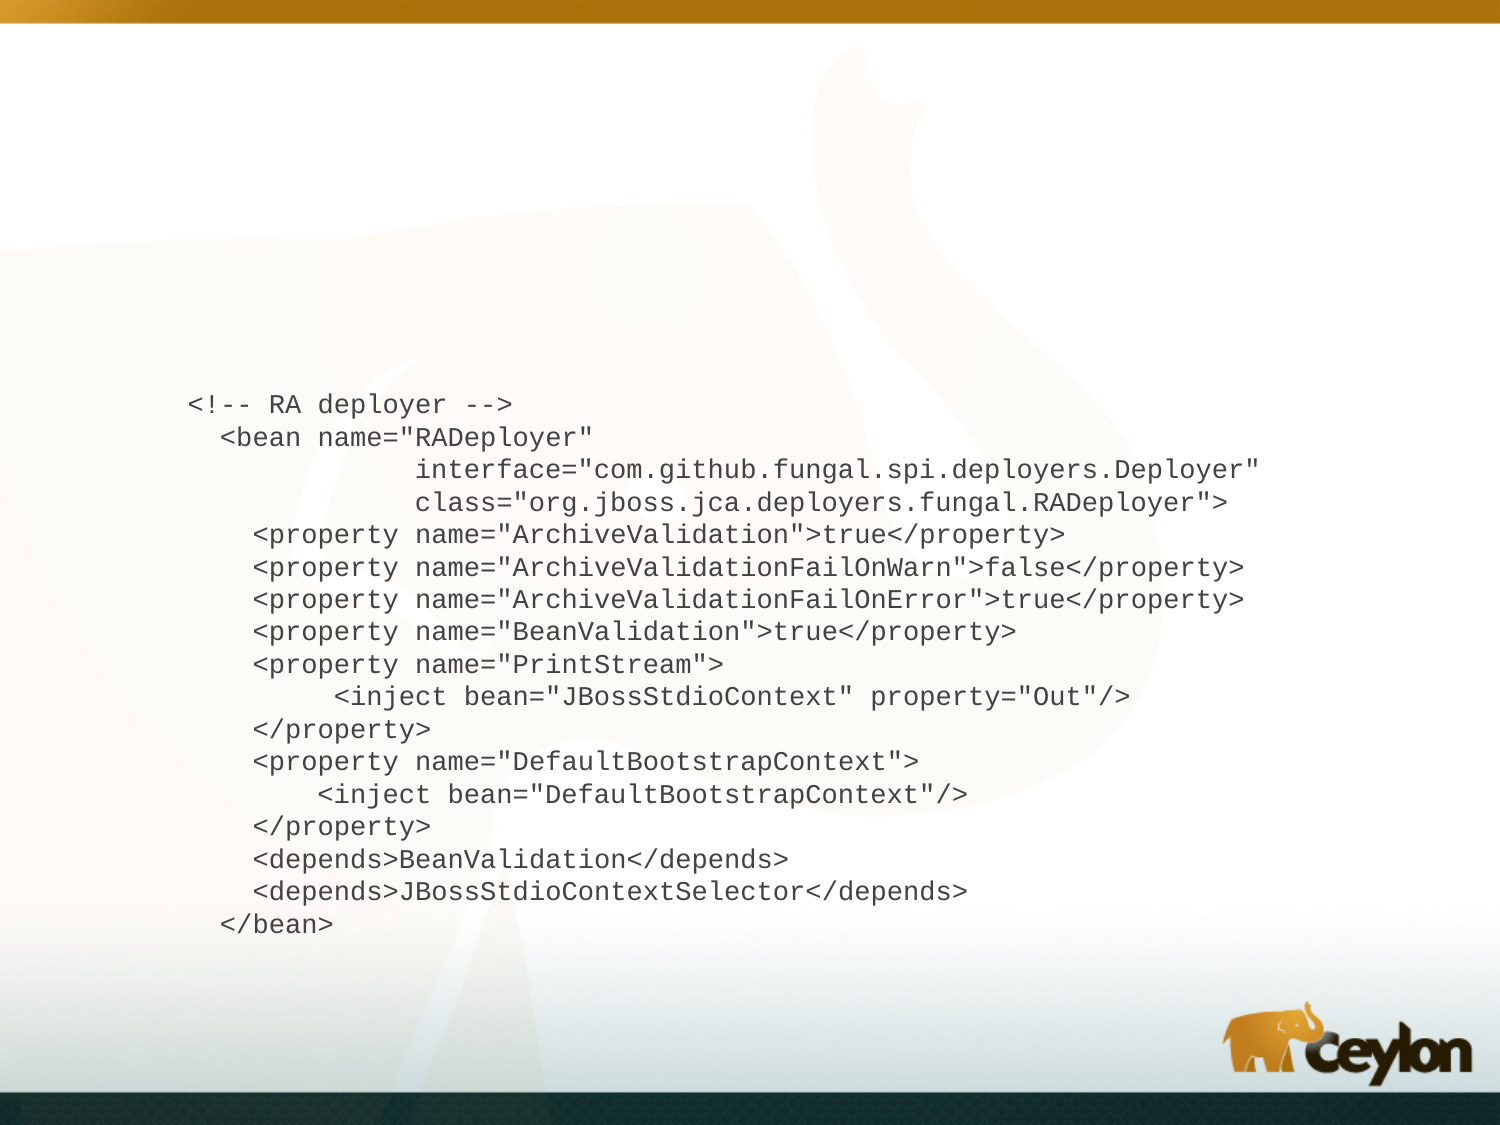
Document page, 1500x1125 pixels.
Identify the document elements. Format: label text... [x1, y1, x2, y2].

picture [0, 0, 1500, 1125]
subtitle <!-- RA deployer --> <bean name="RADeployer" interface="com.github.fungal.spi.deployers.Deployer" class="org.jboss.jca.deployers.fungal.RADeployer"> <property name="ArchiveValidation">true</property> <property name="ArchiveValidationFailOnWarn">false</property> <property name="ArchiveValidationFailOnError">true</property> <property name="BeanValidation">true</property> <property name="PrintStream"> <inject bean="JBossStdioContext" property="Out"/> </property> <property name="DefaultBootstrapContext"> <inject bean="DefaultBootstrapContext"/> </property> <depends>BeanValidation</depends> <depends>JBossStdioContextSelector</depends> </bean> [112, 332, 1388, 993]
